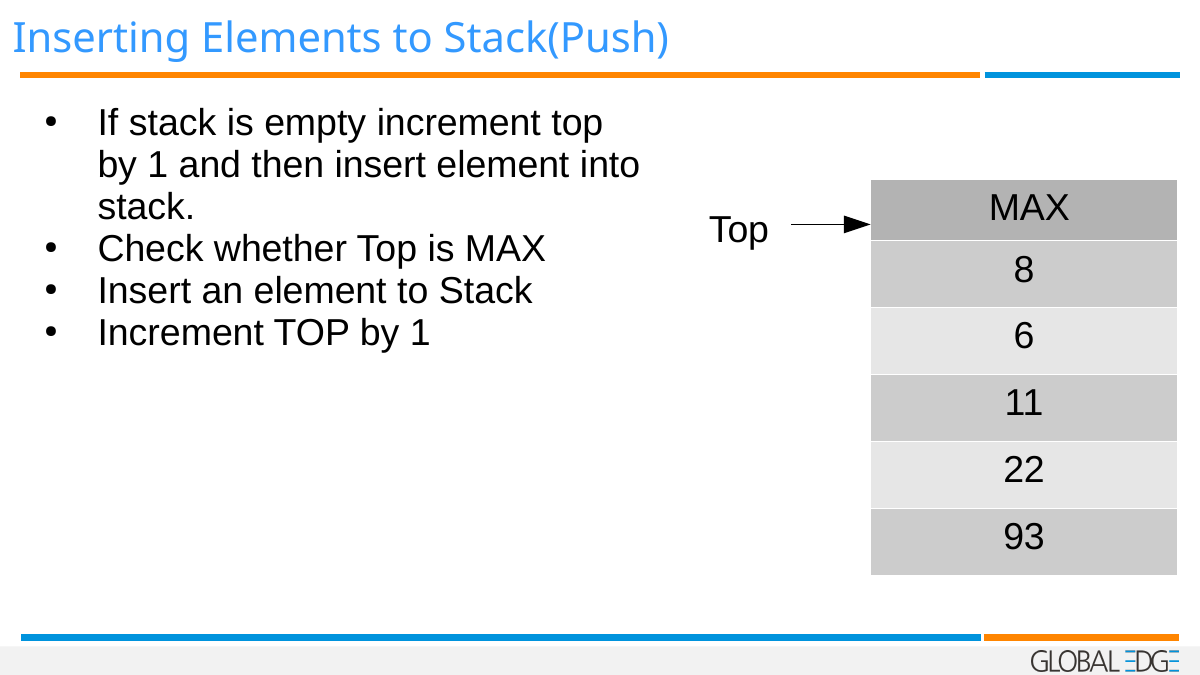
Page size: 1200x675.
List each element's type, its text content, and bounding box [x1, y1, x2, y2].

picture [1031, 650, 1179, 672]
table_cell 6 [871, 308, 1177, 374]
table_cell 22 [871, 442, 1177, 508]
table_cell 8 [871, 241, 1177, 307]
title Inserting Elements to Stack(Push) [12, 9, 1088, 63]
table_cell 93 [871, 509, 1177, 575]
text_box Top [673, 200, 815, 258]
table_header MAX [871, 180, 1177, 240]
text_box If stack is empty increment top by 1 and then insert element into stack. Check whether Top is MAX Insert an element to Stack Increment TOP by 1 [11, 94, 662, 404]
table_cell 11 [871, 375, 1177, 441]
